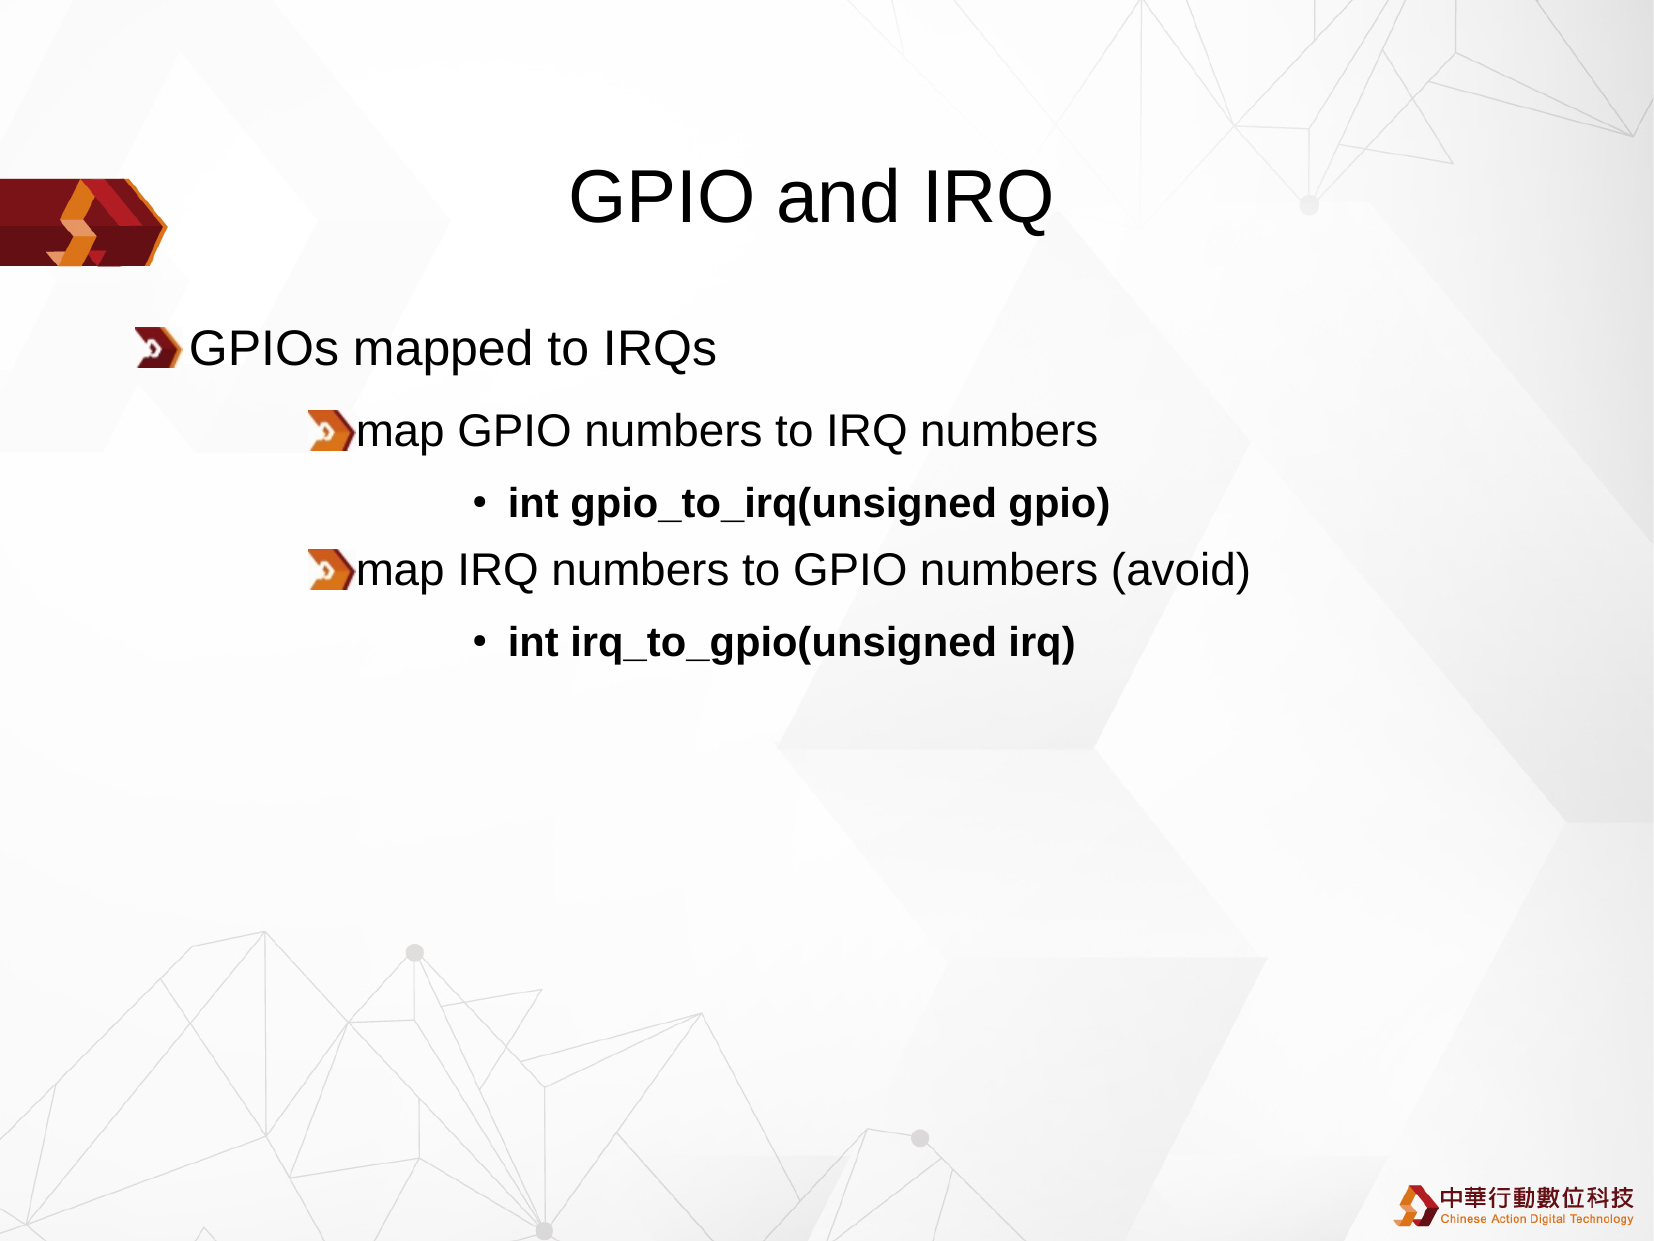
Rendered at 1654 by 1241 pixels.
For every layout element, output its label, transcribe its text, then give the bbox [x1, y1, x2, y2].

list GPIOs mapped to IRQs map GPIO numbers to IRQ numbers int gpio_to_irq(unsigned gpio) map IRQ numbers to GPIO numbers (avoid) int irq_to_gpio(unsigned irq) [118, 319, 1571, 1040]
picture [0, 0, 1654, 1241]
title GPIO and IRQ [118, 112, 1506, 281]
